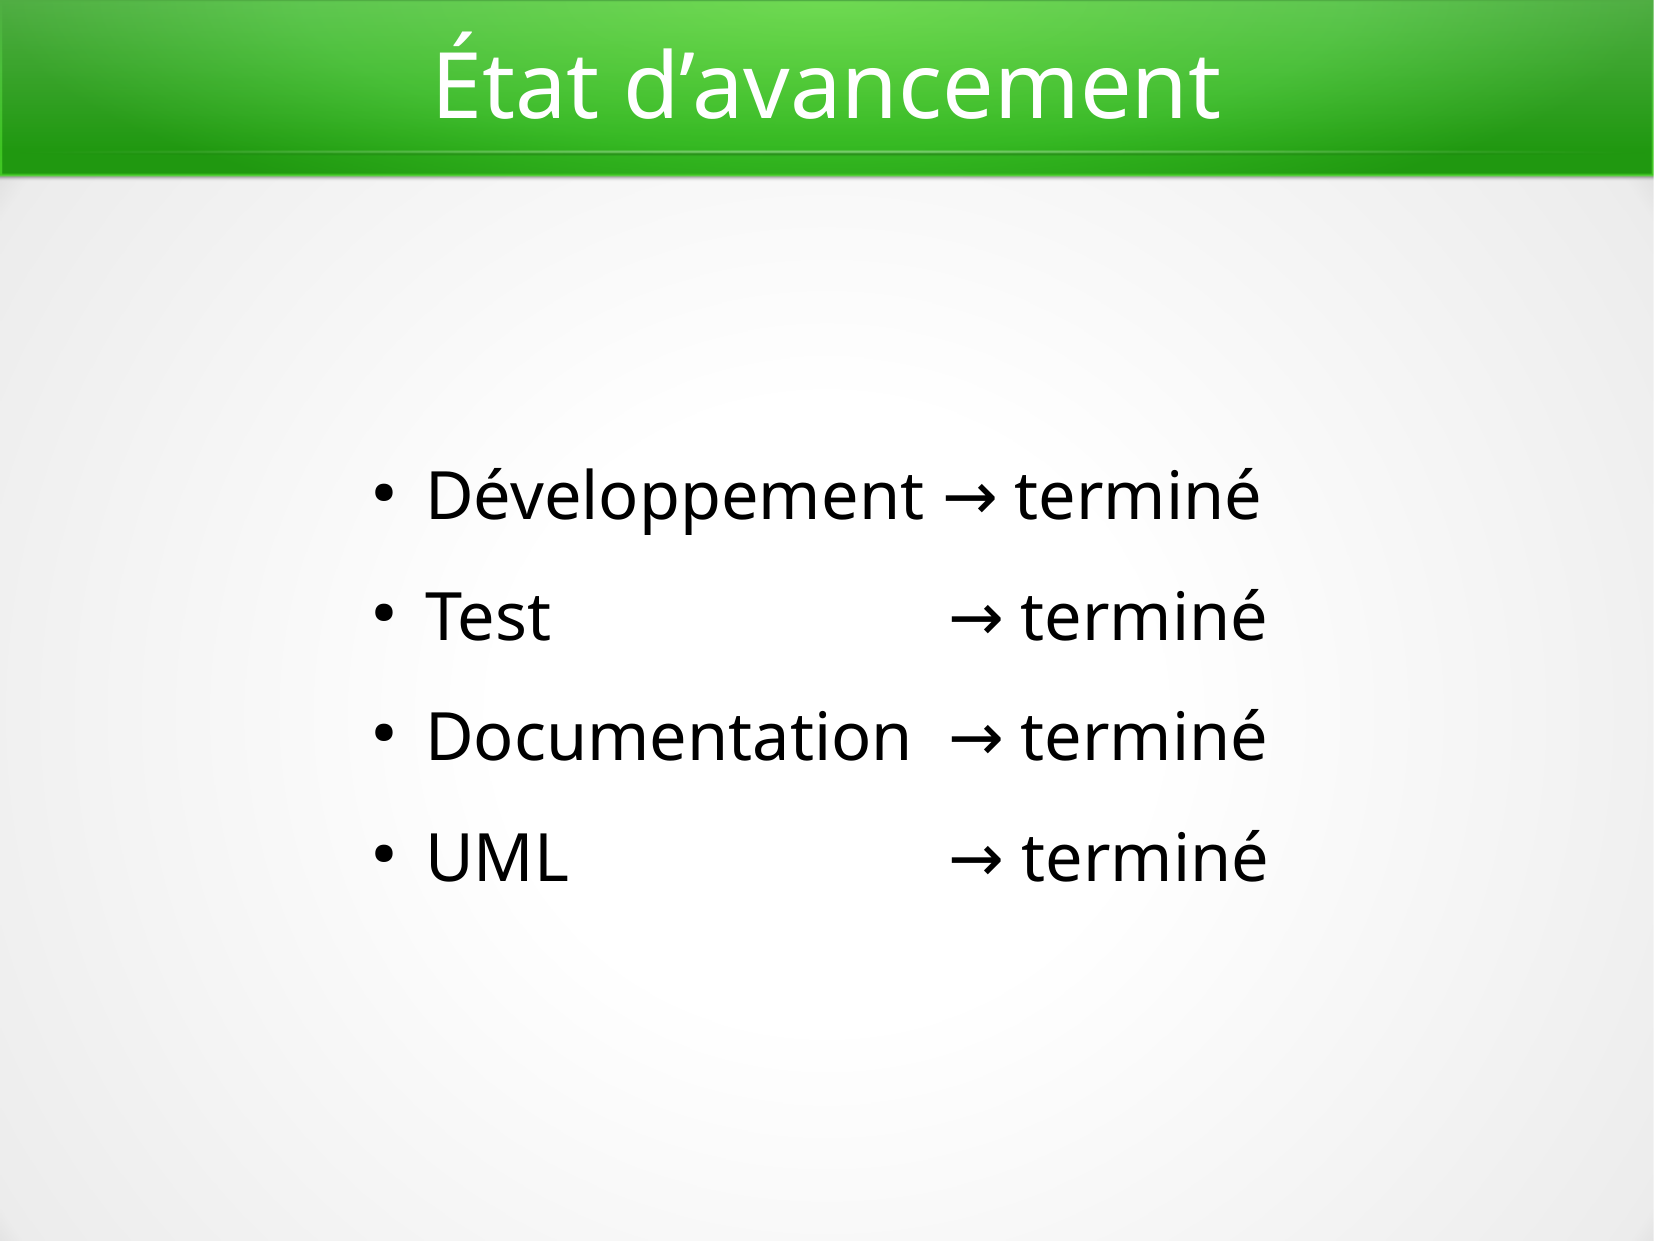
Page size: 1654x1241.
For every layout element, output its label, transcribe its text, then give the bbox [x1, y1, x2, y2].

picture [0, 0, 1654, 1241]
list Développement → terminé Test → terminé Documentation → terminé UML → terminé [354, 448, 1406, 962]
title État d’avancement [82, 11, 1571, 154]
